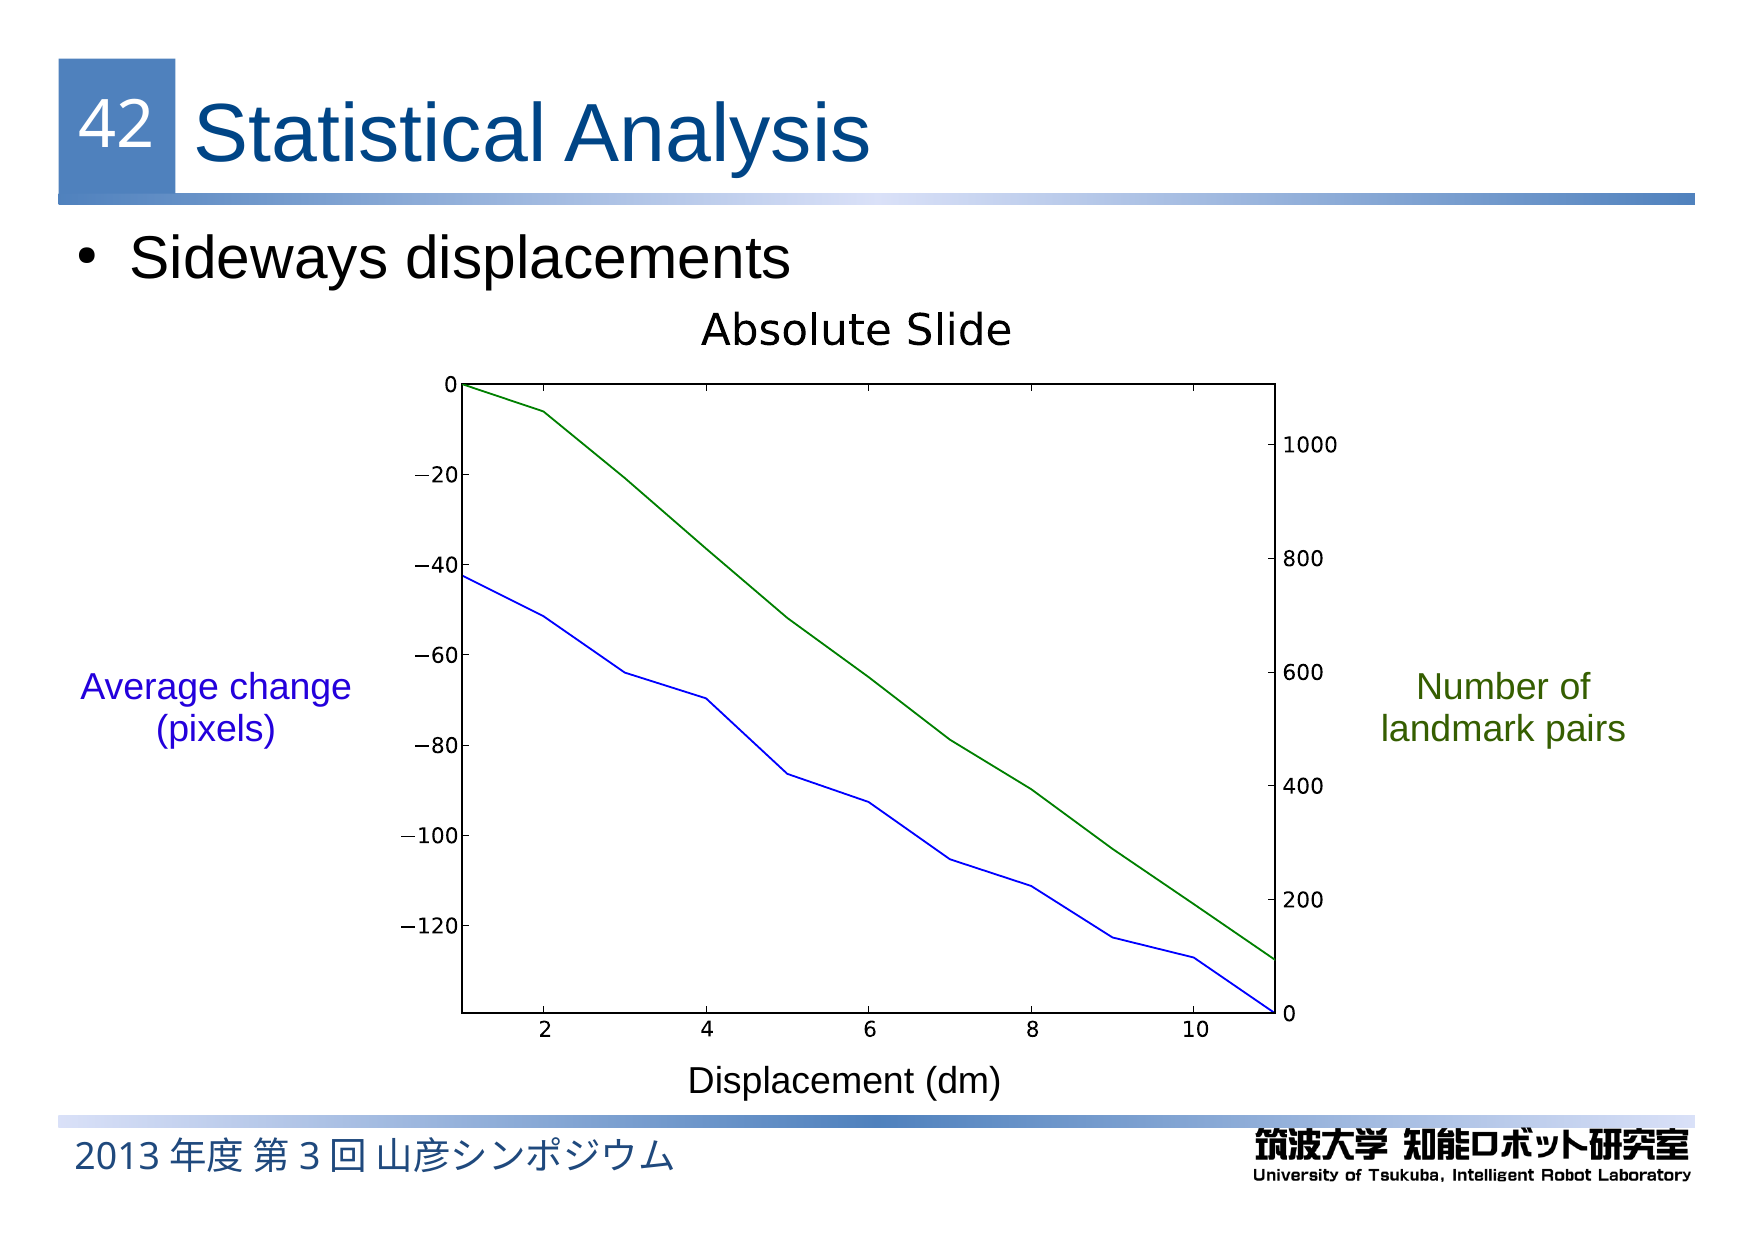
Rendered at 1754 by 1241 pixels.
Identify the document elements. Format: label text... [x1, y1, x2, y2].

text_box Number of landmark pairs [1347, 658, 1661, 758]
title Statistical Analysis [193, 61, 1651, 205]
list Sideways displacements [58, 223, 1696, 876]
text_box Average change (pixels) [58, 658, 374, 758]
picture [1252, 1127, 1691, 1182]
picture [385, 298, 1347, 1049]
text_box Displacement (dm) [538, 1051, 1151, 1109]
